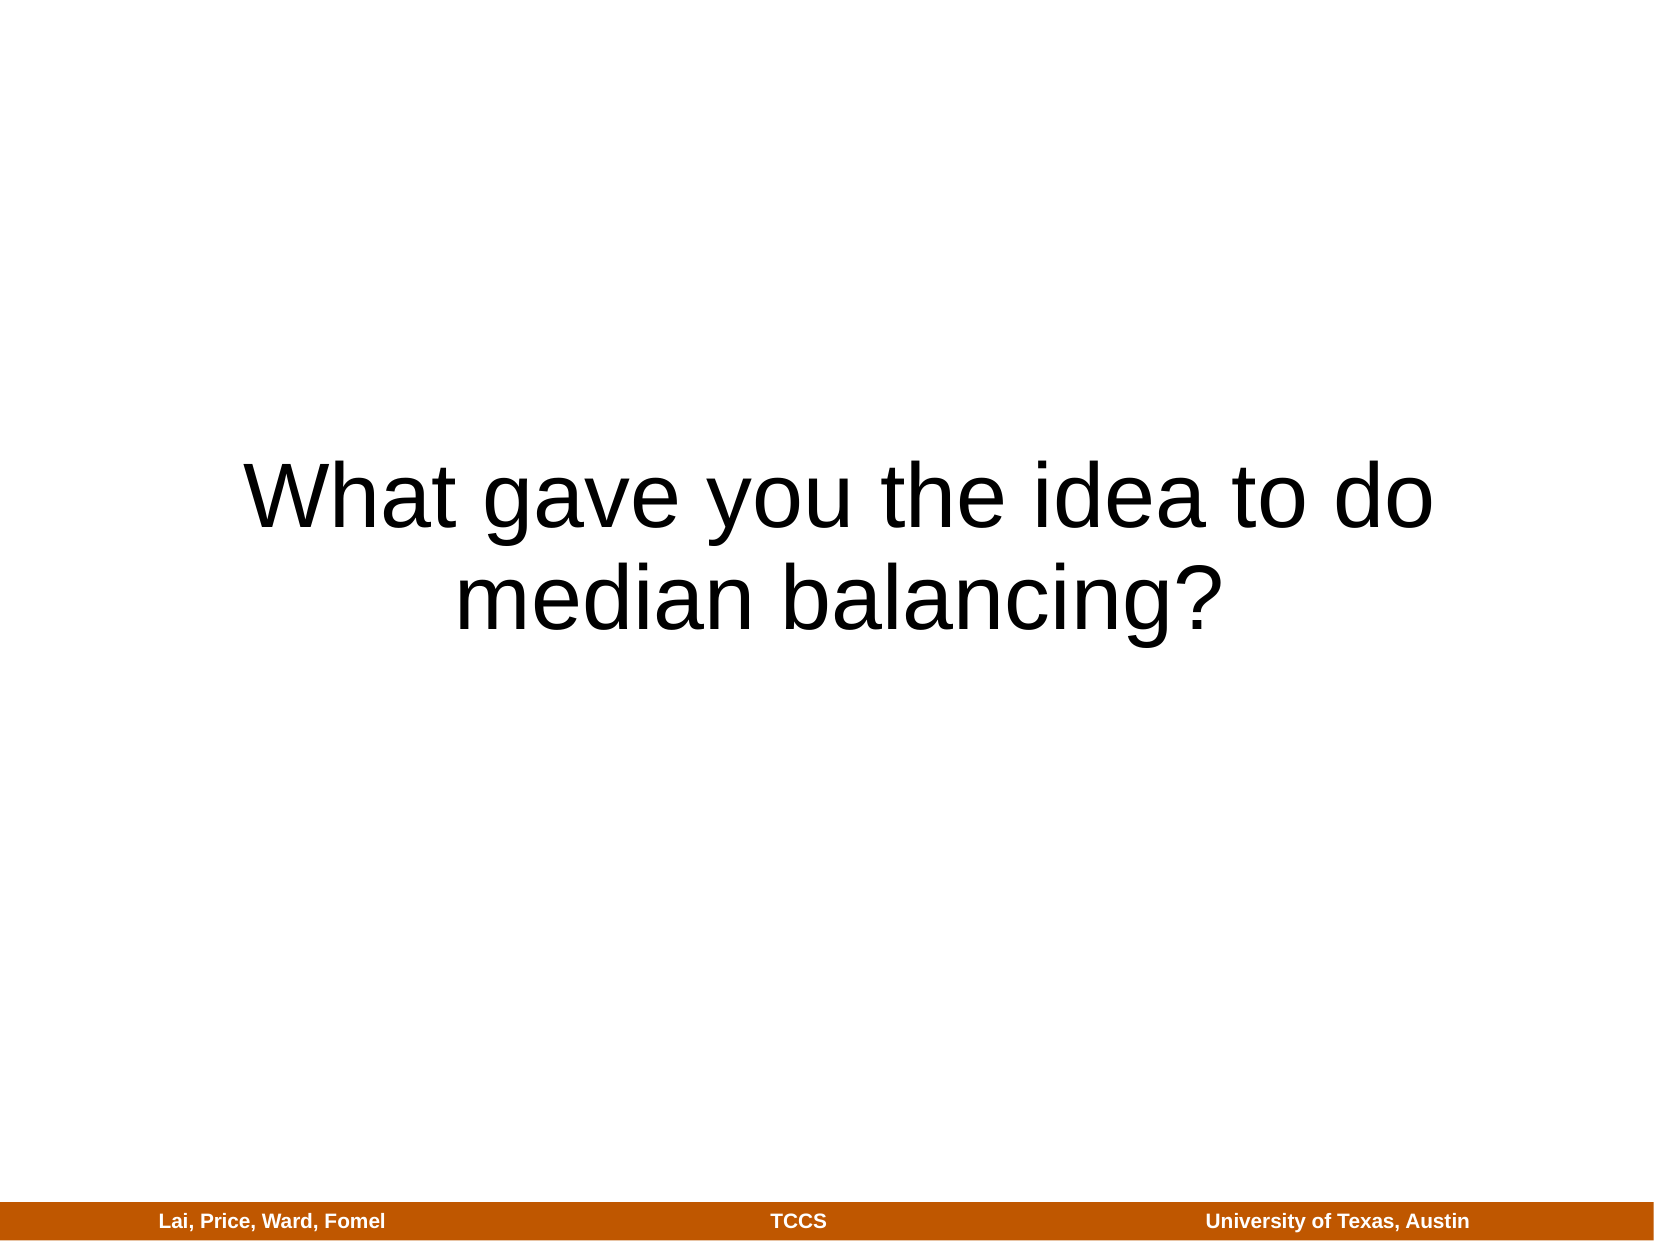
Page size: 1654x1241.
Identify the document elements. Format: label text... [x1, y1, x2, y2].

text_box What gave you the idea to do median balancing? [165, 436, 1516, 692]
